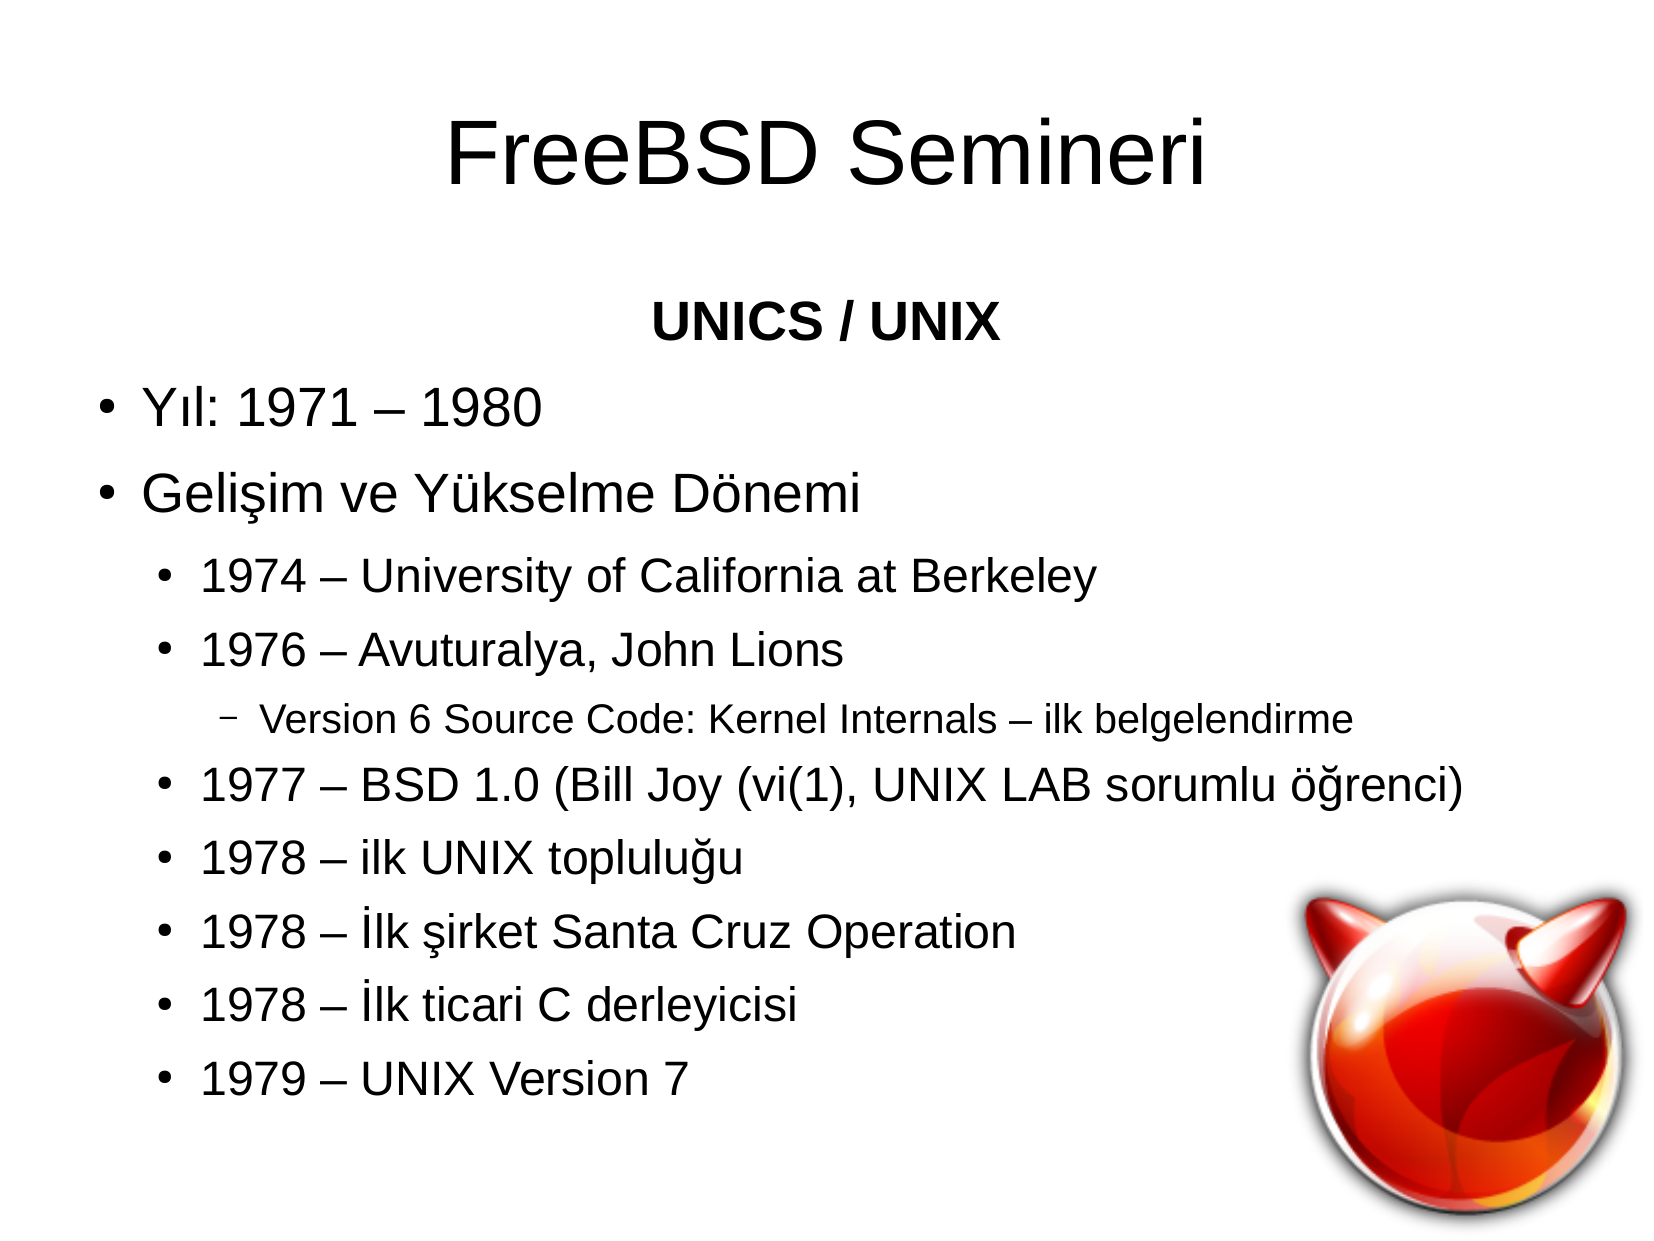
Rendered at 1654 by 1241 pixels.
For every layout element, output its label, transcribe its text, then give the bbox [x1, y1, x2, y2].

title FreeBSD Semineri [82, 49, 1571, 257]
list UNICS / UNIX Yıl: 1971 – 1980 Gelişim ve Yükselme Dönemi 1974 – University of California at Berkeley 1976 – Avuturalya, John Lions Version 6 Source Code: Kernel Internals – ilk belgelendirme 1977 – BSD 1.0 (Bill Joy (vi(1), UNIX LAB sorumlu öğrenci) 1978 – ilk UNIX topluluğu 1978 – İlk şirket Santa Cruz Operation 1978 – İlk ticari C derleyicisi 1979 – UNIX Version 7 [82, 290, 1571, 1109]
picture [1282, 875, 1654, 1241]
